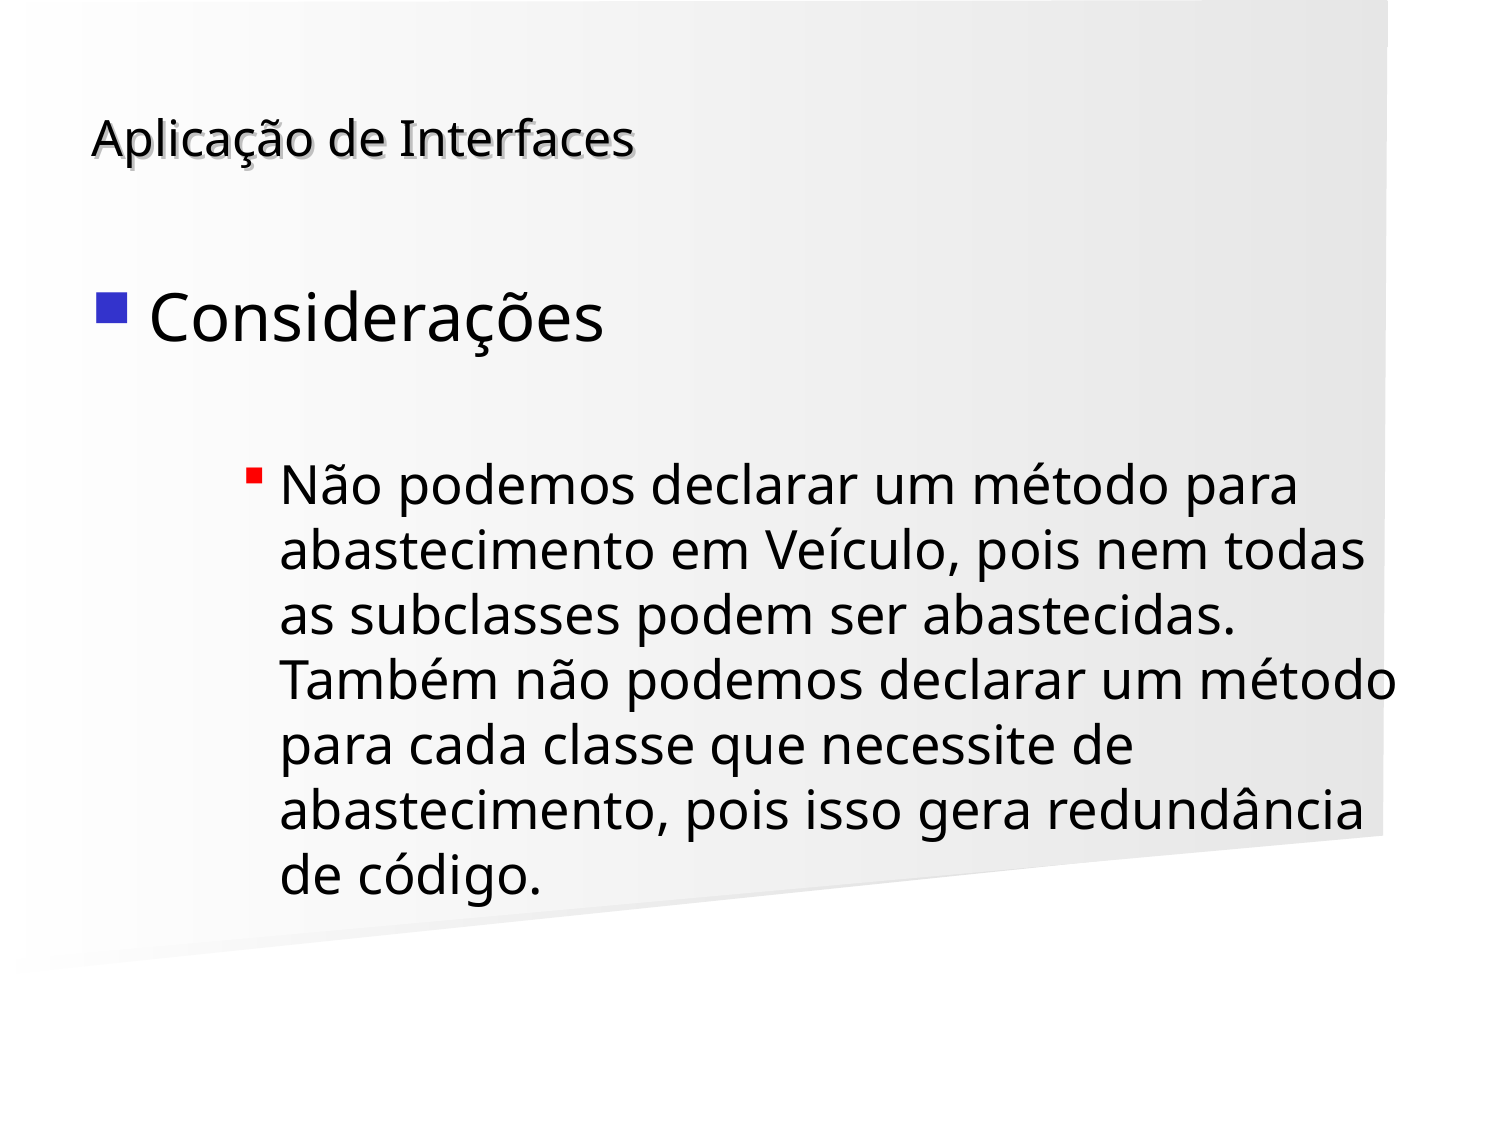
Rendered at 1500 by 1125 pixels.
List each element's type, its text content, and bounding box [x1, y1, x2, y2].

list Considerações Não podemos declarar um método para abastecimento em Veículo, pois nem todas as subclasses podem ser abastecidas. Também não podemos declarar um método para cada classe que necessite de abastecimento, pois isso gera redundância de código. [76, 267, 1427, 1005]
title Aplicação de Interfaces [76, 42, 1427, 231]
